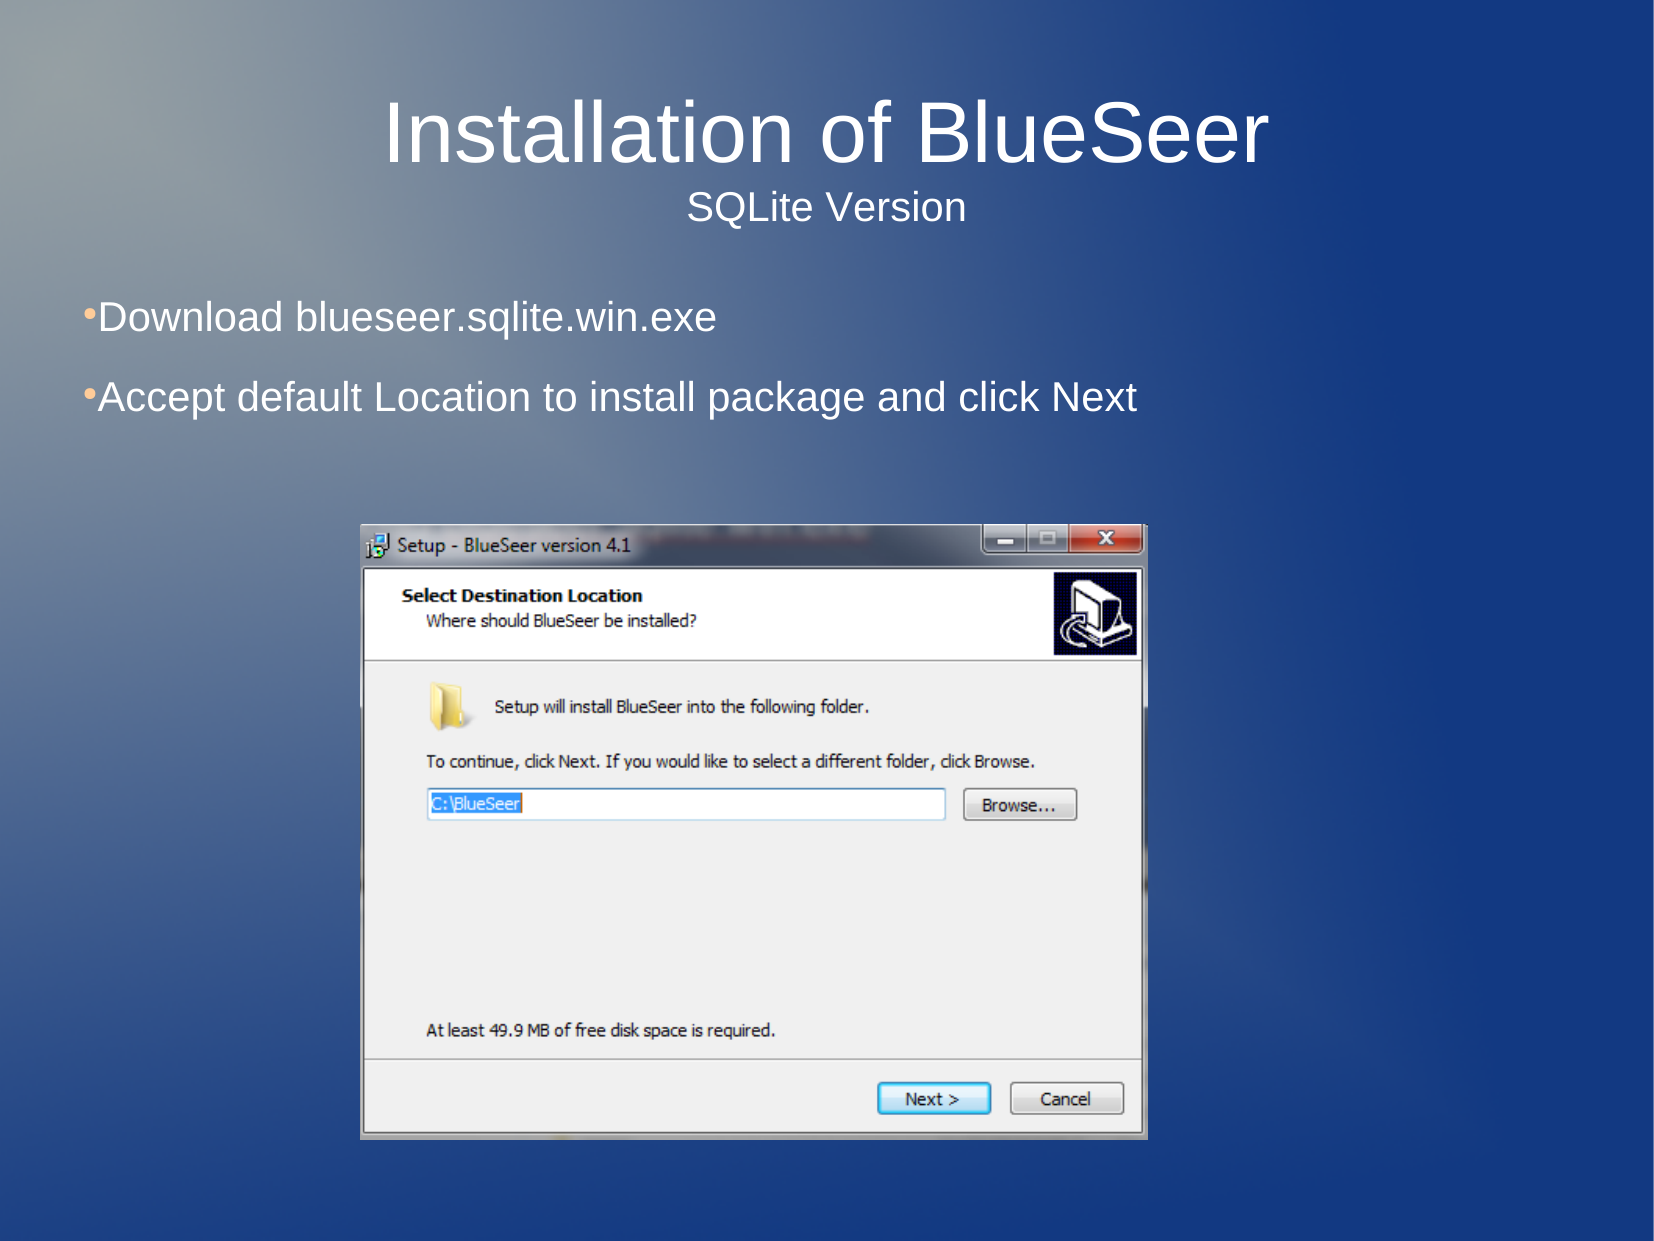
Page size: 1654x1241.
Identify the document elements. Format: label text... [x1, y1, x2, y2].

picture [0, 0, 1654, 1241]
list Download blueseer.sqlite.win.exe Accept default Location to install package and click Next [82, 290, 1571, 586]
title Installation of BlueSeer SQLite Version [82, 49, 1571, 257]
